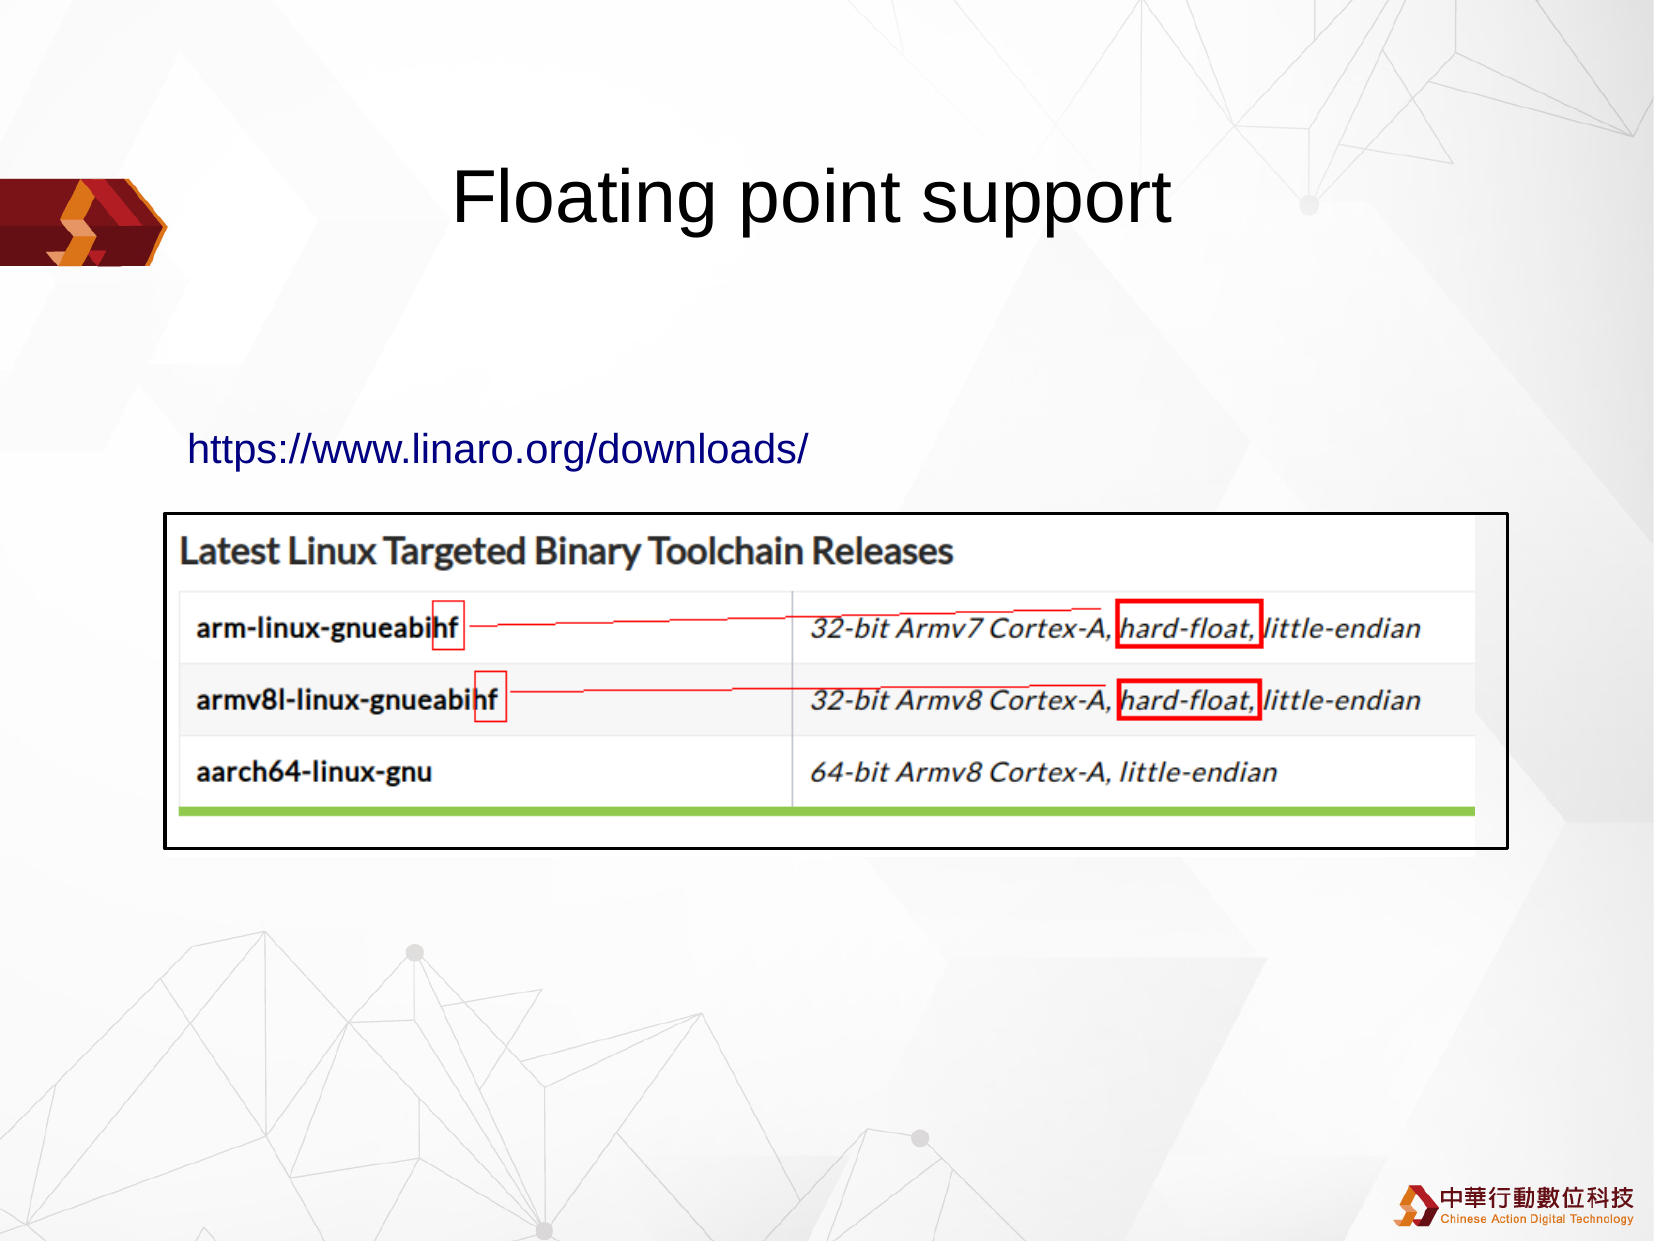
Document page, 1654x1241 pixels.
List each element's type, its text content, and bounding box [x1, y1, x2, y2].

picture [0, 0, 1654, 1241]
title Floating point support [118, 112, 1506, 281]
text_box https://www.linaro.org/downloads/ [172, 418, 839, 481]
